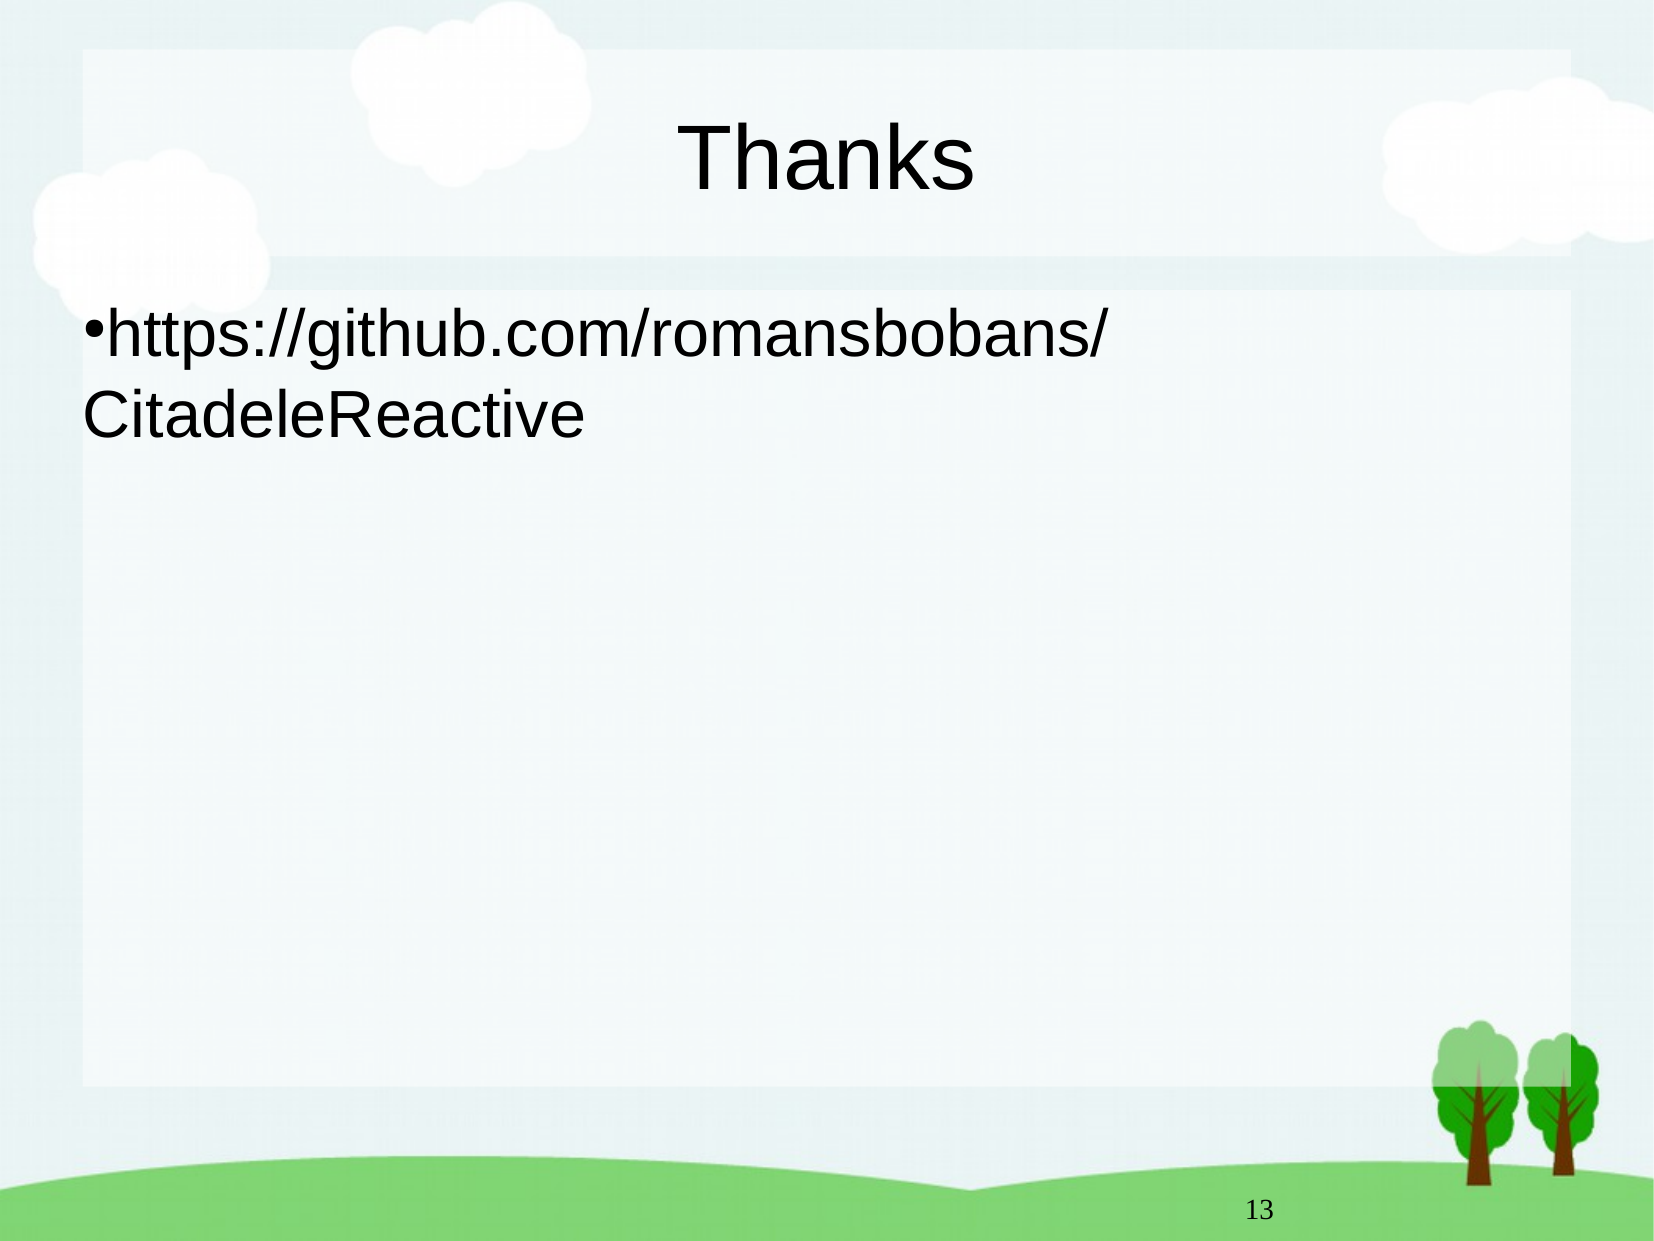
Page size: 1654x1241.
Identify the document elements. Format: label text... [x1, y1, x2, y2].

title Thanks [82, 49, 1571, 257]
list https://github.com/romansbobans/CitadeleReactive [82, 290, 1571, 1087]
text_box [1244, 1190, 1630, 1241]
